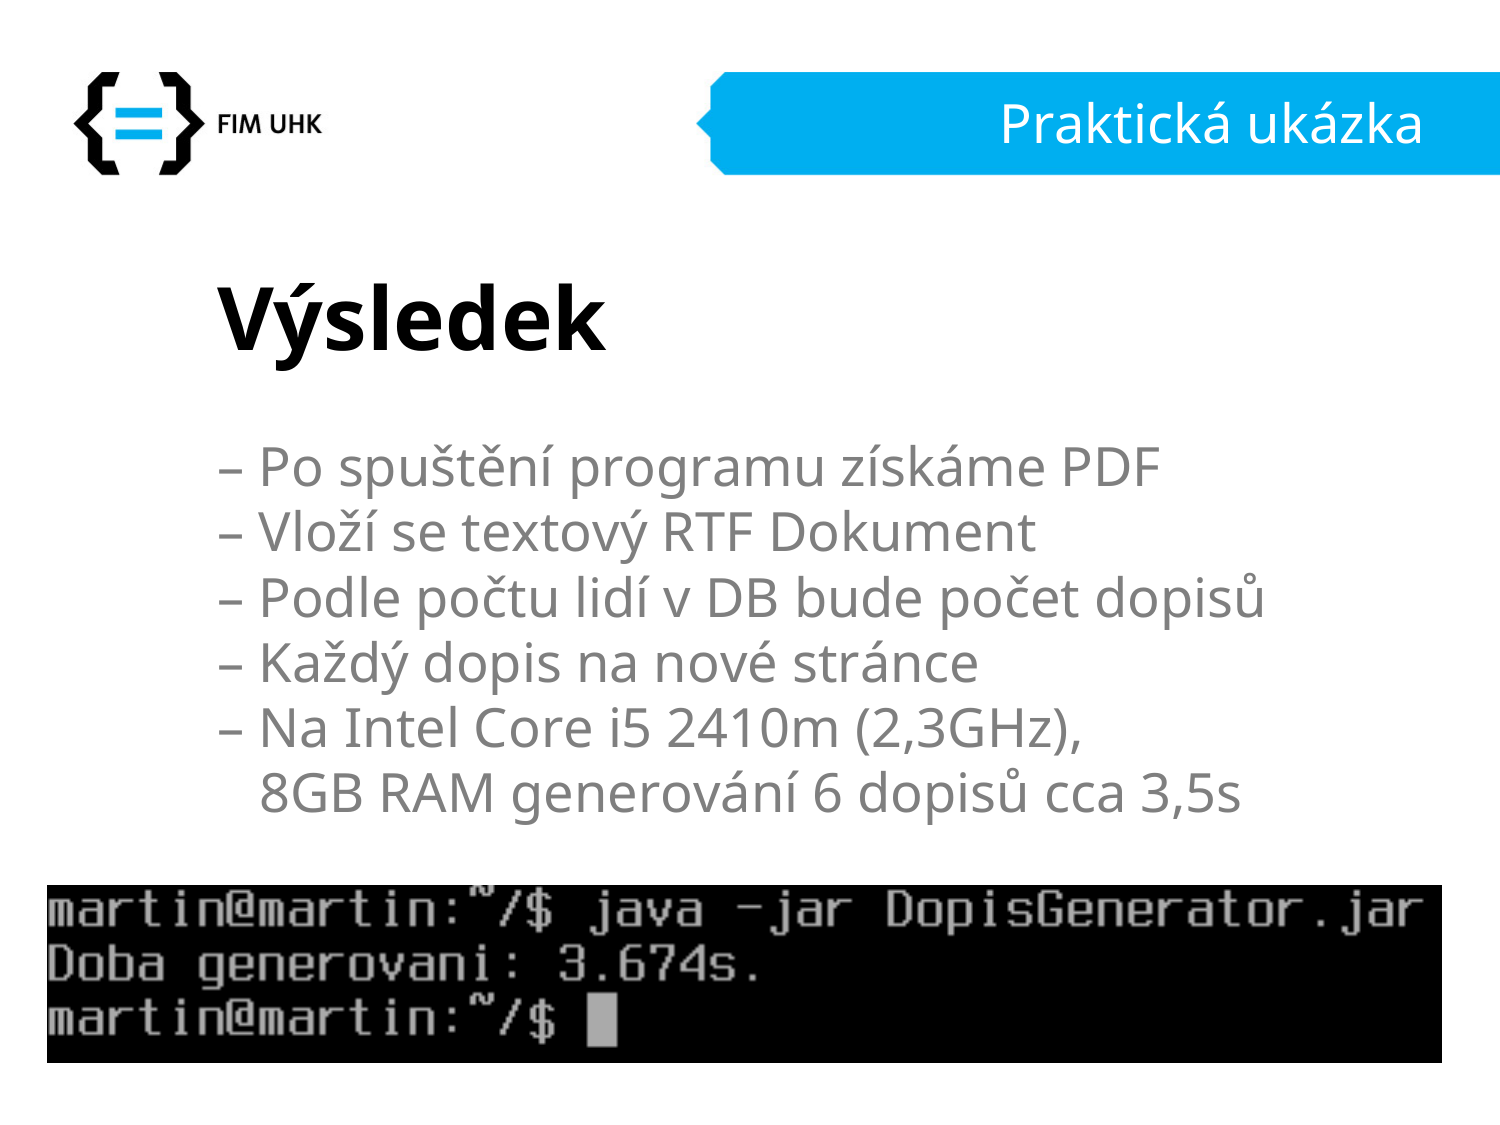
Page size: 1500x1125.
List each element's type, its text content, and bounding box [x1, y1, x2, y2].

picture [0, 0, 1500, 1125]
list Výsledek – Po spuštění programu získáme PDF – Vloží se textový RTF Dokument – Podle počtu lidí v DB bude počet dopisů – Každý dopis na nové stránce – Na Intel Core i5 2410m (2,3GHz), 8GB RAM generování 6 dopisů cca 3,5s [217, 262, 1426, 885]
title Praktická ukázka [756, 74, 1425, 170]
